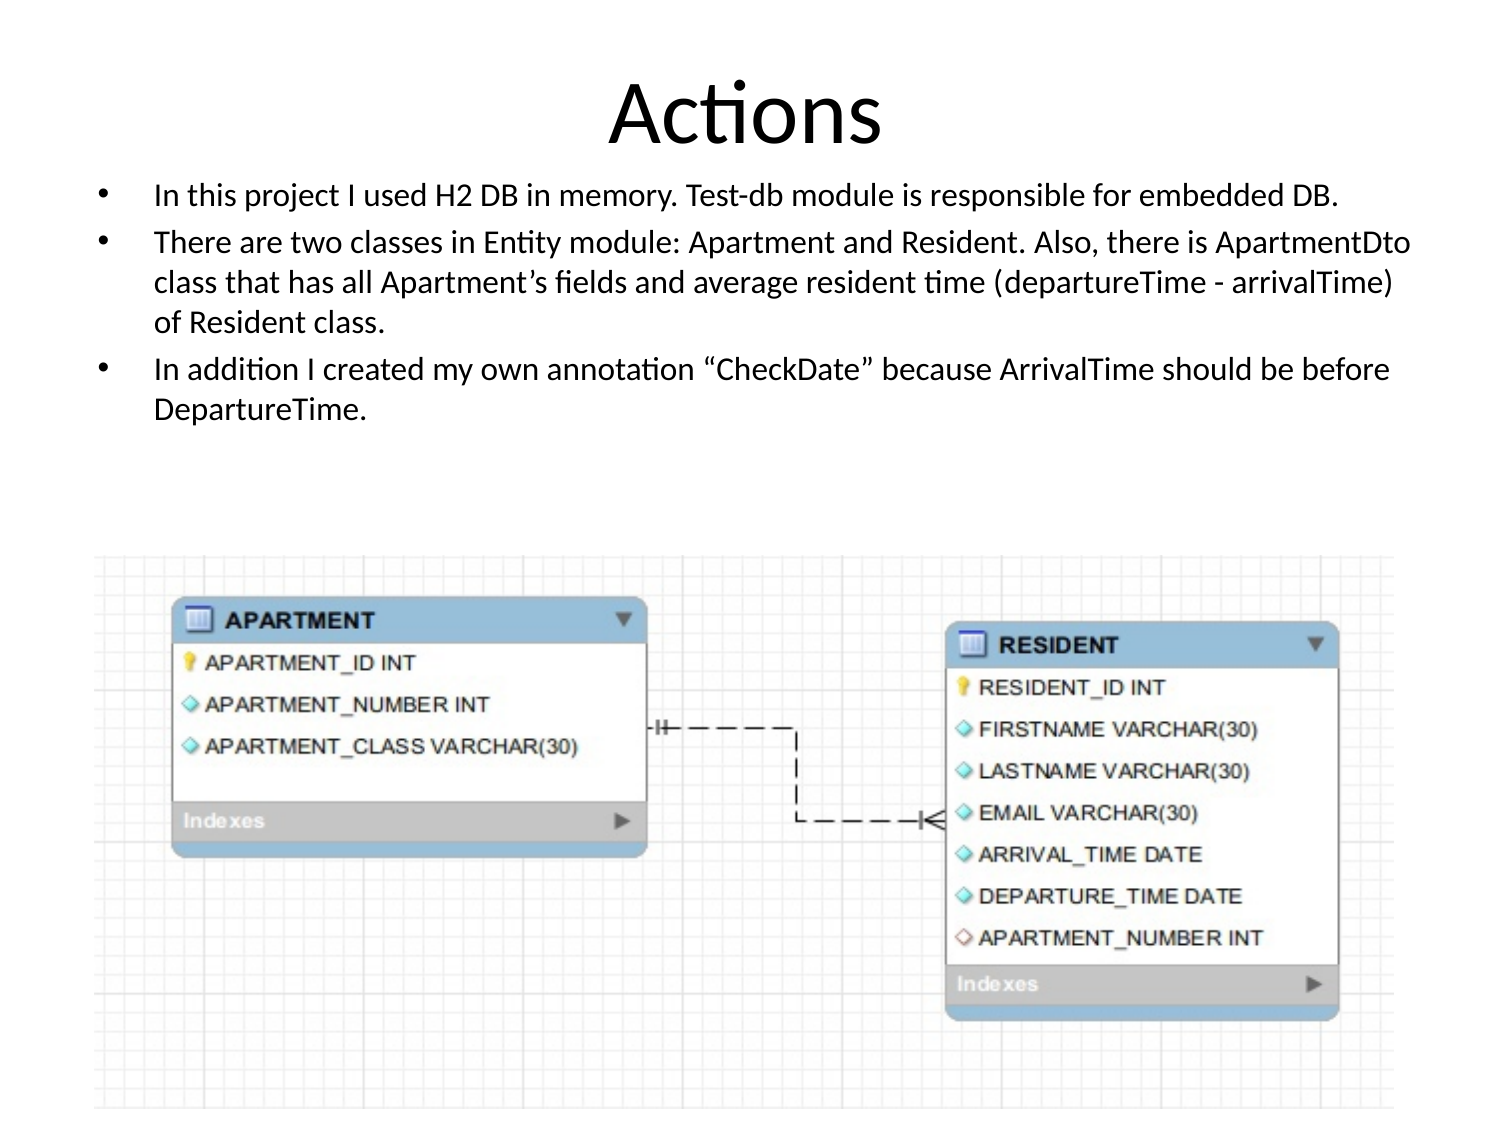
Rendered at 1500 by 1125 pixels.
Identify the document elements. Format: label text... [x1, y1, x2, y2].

title Actions [70, 13, 1421, 201]
list In this project I used H2 DB in memory. Test-db module is responsible for embedded DB. There are two classes in Entity module: Apartment and Resident. Also, there is ApartmentDto class that has all Apartment’s fields and average resident time (departureTime - arrivalTime) of Resident class. In addition I created my own annotation “CheckDate” because ArrivalTime should be before DepartureTime. [82, 165, 1433, 908]
picture [94, 555, 1394, 1109]
